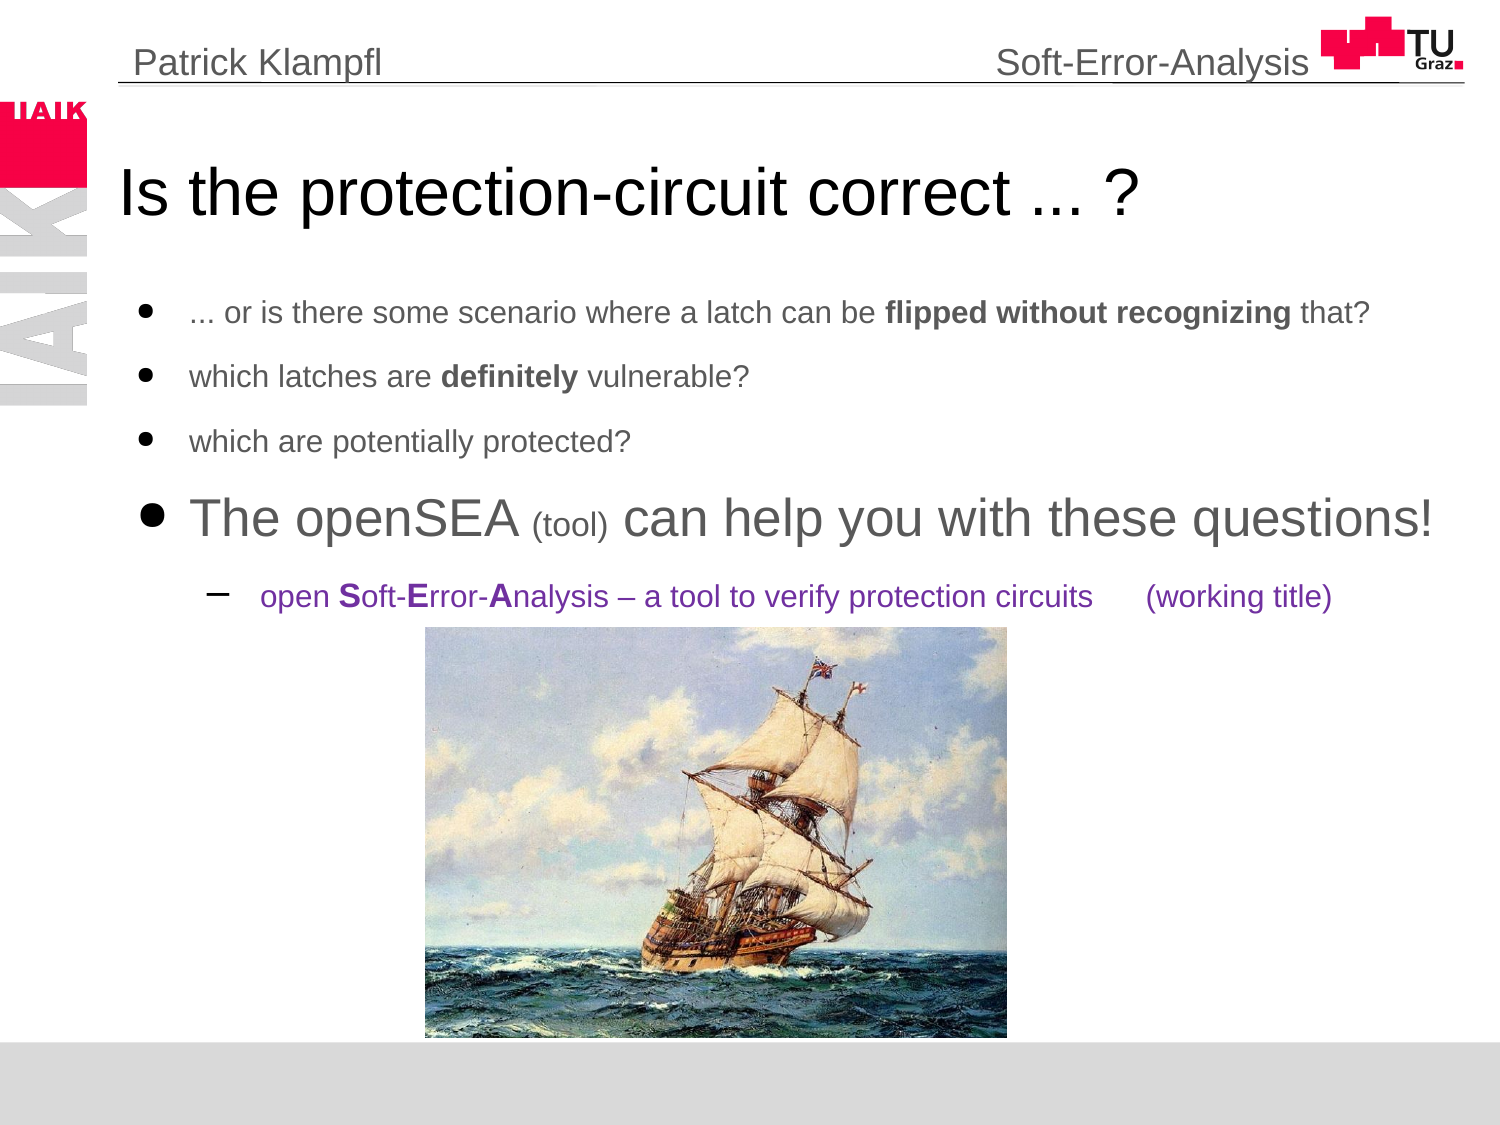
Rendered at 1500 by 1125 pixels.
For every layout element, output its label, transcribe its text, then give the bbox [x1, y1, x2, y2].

picture [0, 1, 87, 406]
picture [1318, 12, 1466, 73]
list ... or is there some scenario where a latch can be flipped without recognizing that? which latches are definitely vulnerable? which are potentially protected? The openSEA (tool) can help you with these questions! open Soft-Error-Analysis – a tool to verify protection circuits (working title) [118, 295, 1469, 1038]
picture [425, 625, 1007, 1038]
title Is the protection-circuit correct ... ? [118, 98, 1469, 287]
